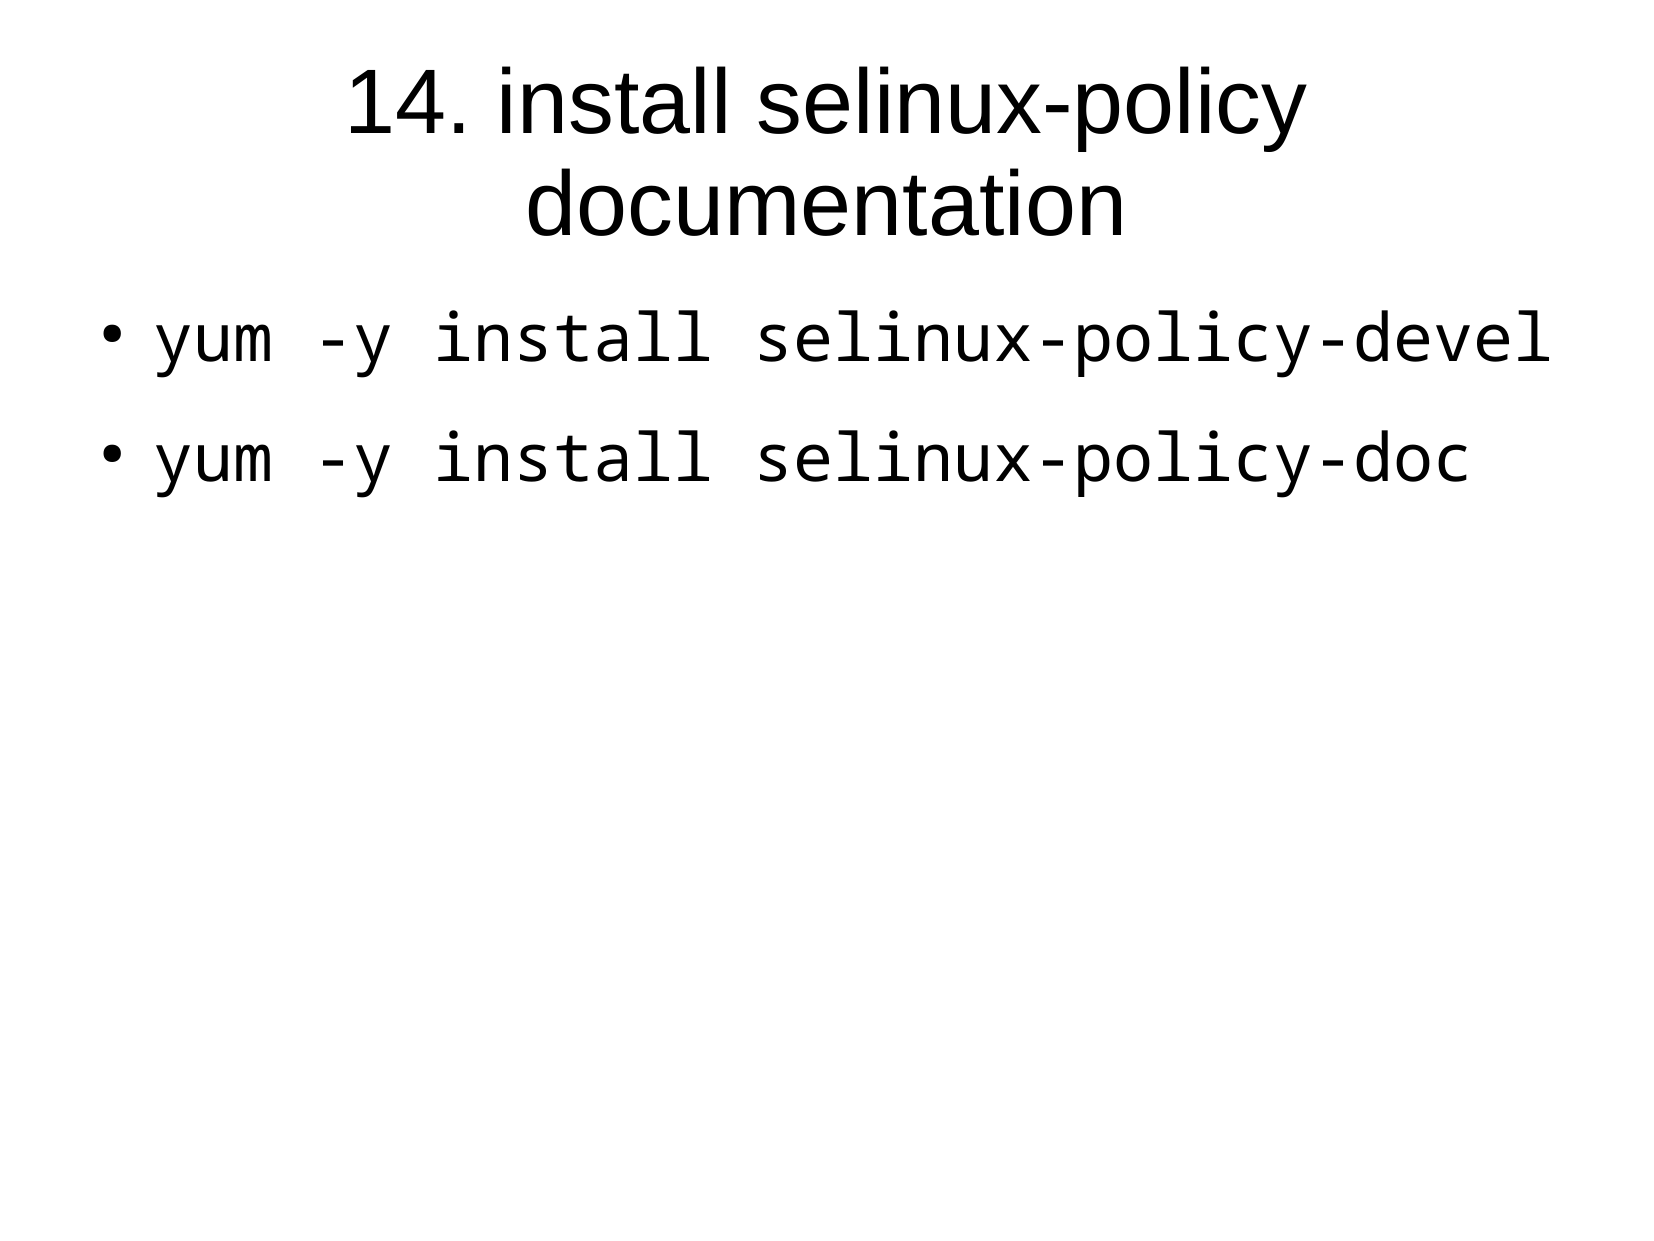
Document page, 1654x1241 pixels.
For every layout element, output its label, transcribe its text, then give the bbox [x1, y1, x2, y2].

title 14. install selinux-policy documentation [82, 49, 1571, 257]
list yum -y install selinux-policy-devel yum -y install selinux-policy-doc [82, 290, 1571, 1010]
